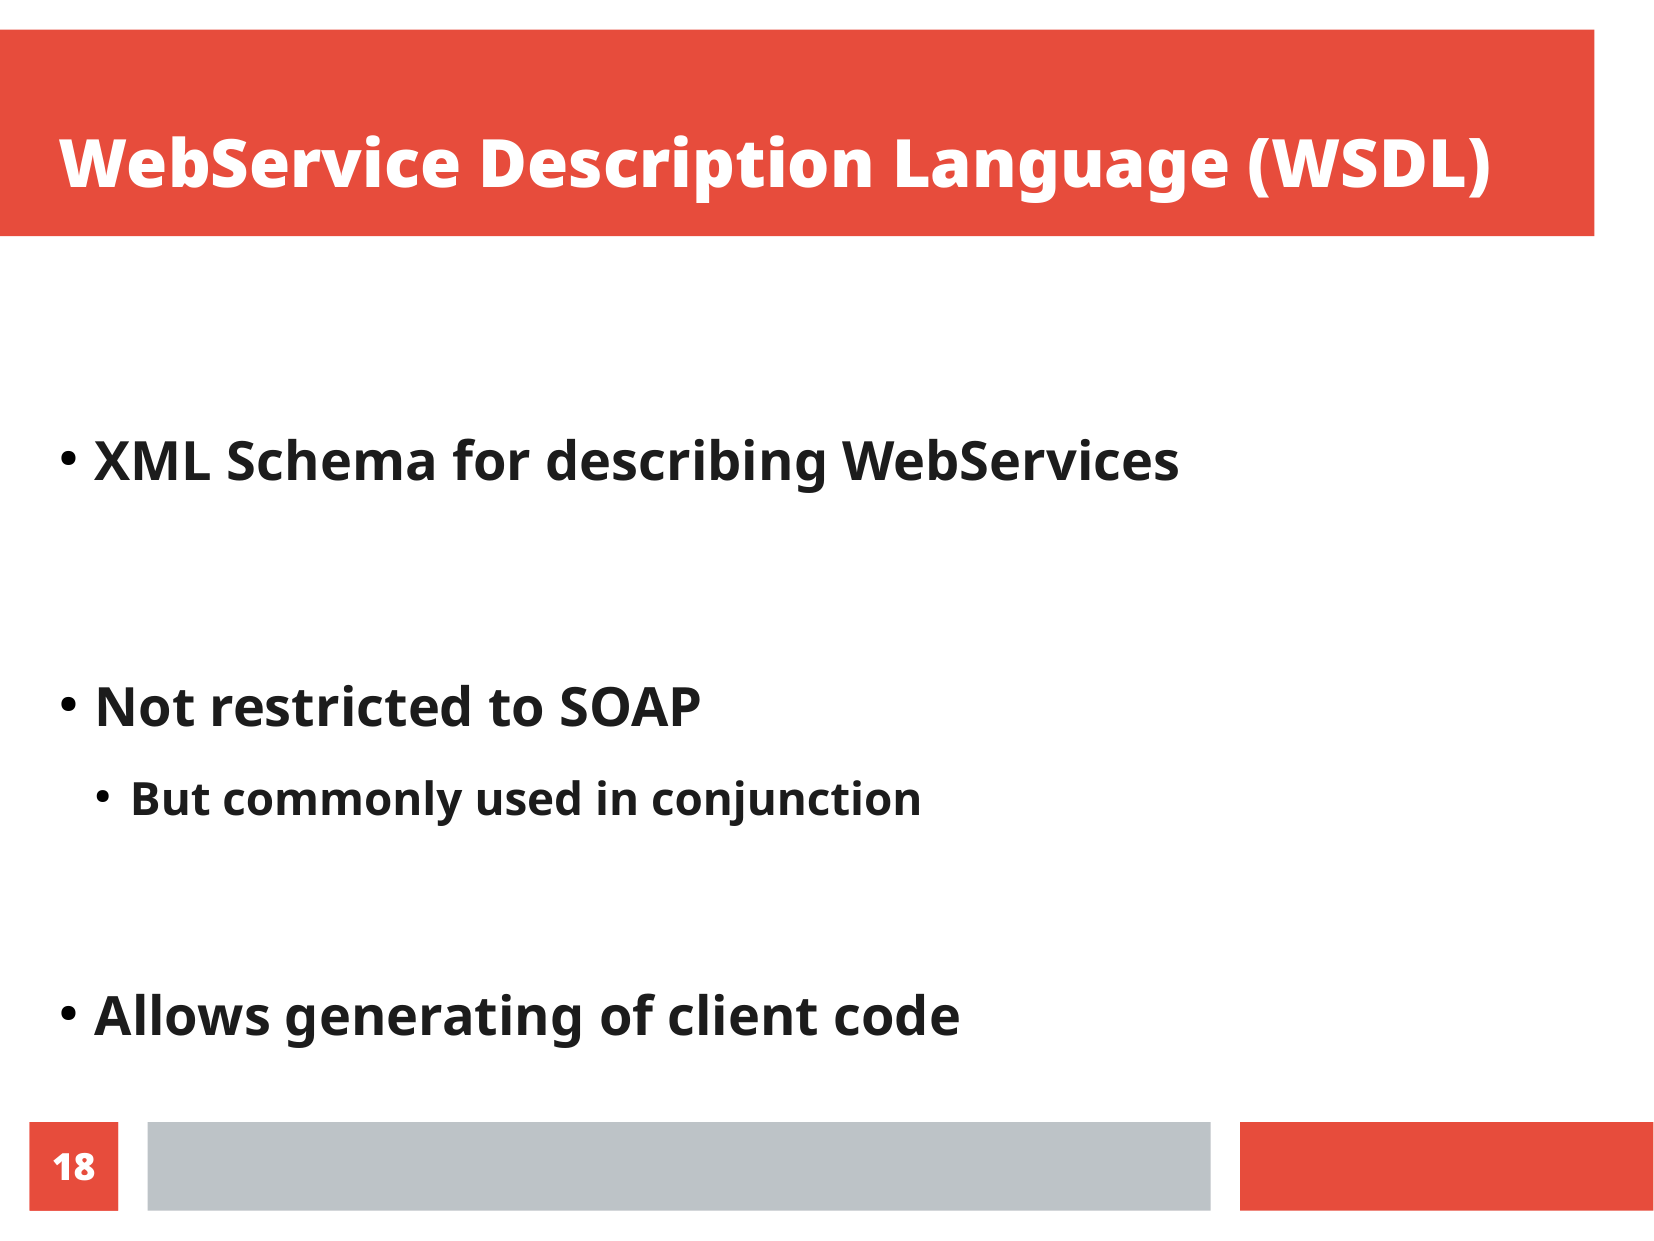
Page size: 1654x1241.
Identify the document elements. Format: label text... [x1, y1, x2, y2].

list XML Schema for describing WebServices Not restricted to SOAP But commonly used in conjunction Allows generating of client code [59, 324, 1565, 1093]
title WebService Description Language (WSDL) [59, 59, 1595, 207]
